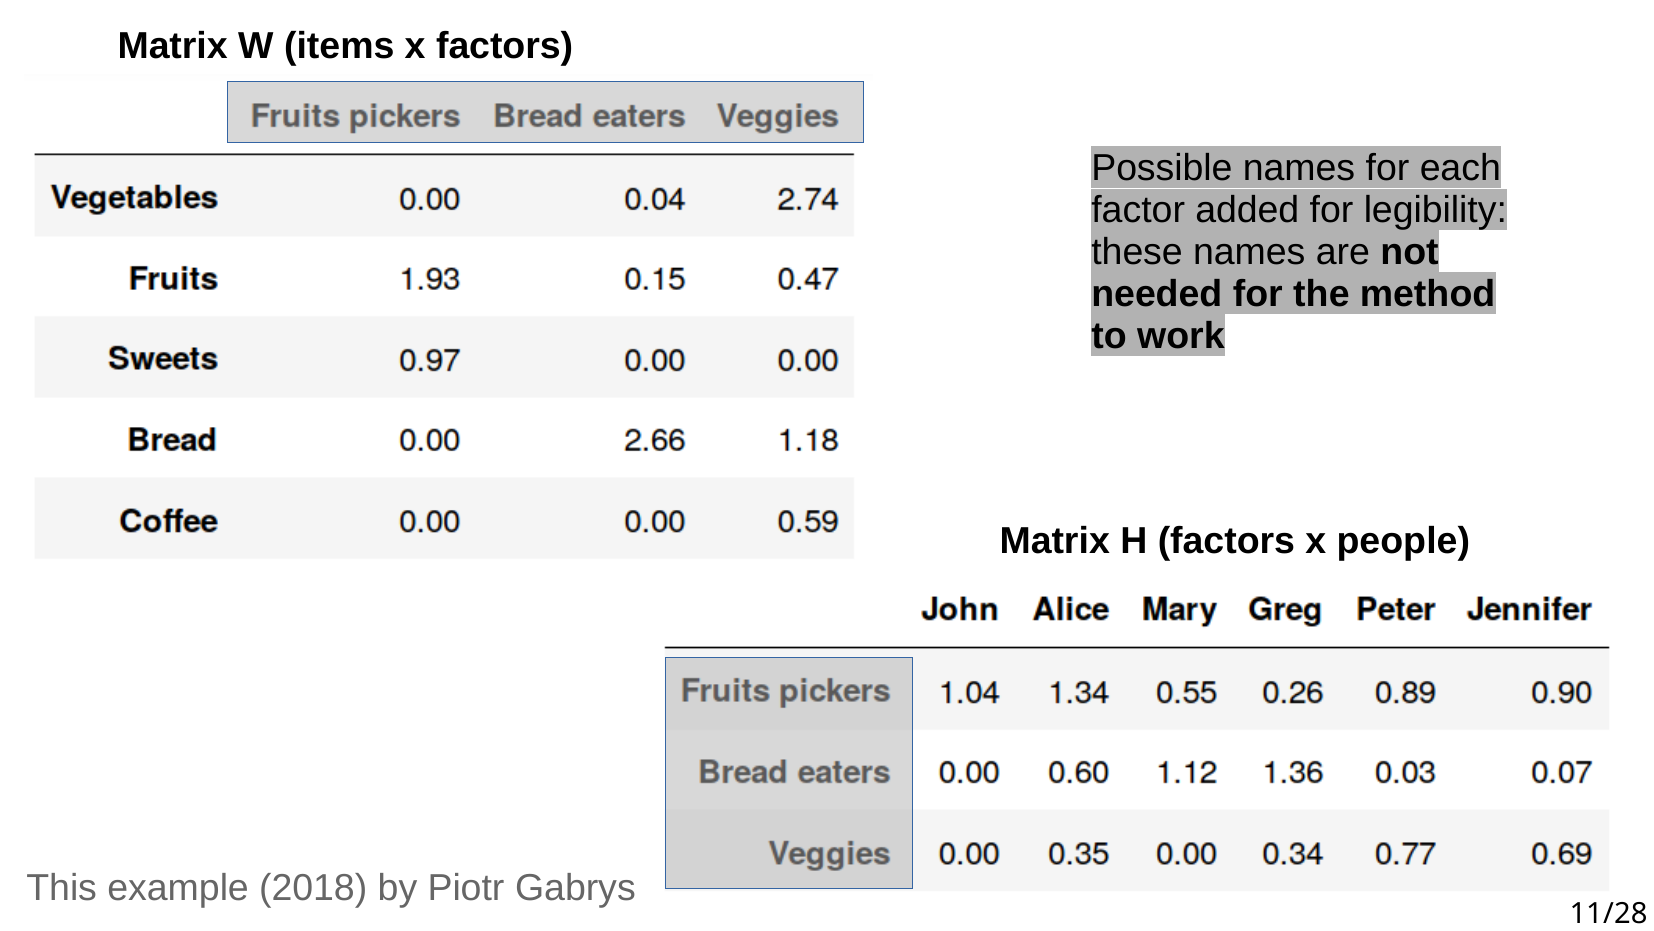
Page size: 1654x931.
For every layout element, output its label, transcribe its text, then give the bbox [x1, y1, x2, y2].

text_box This example (2018) by Piotr Gabrys [8, 859, 665, 926]
text_box [227, 81, 864, 143]
picture [24, 74, 873, 570]
picture [648, 575, 1636, 896]
text_box [665, 657, 913, 889]
text_box Matrix W (items x factors) [102, 17, 922, 74]
text_box Possible names for each factor added for legibility: these names are not needed for the method to work [1076, 139, 1548, 364]
text_box Matrix H (factors x people) [984, 512, 1510, 569]
